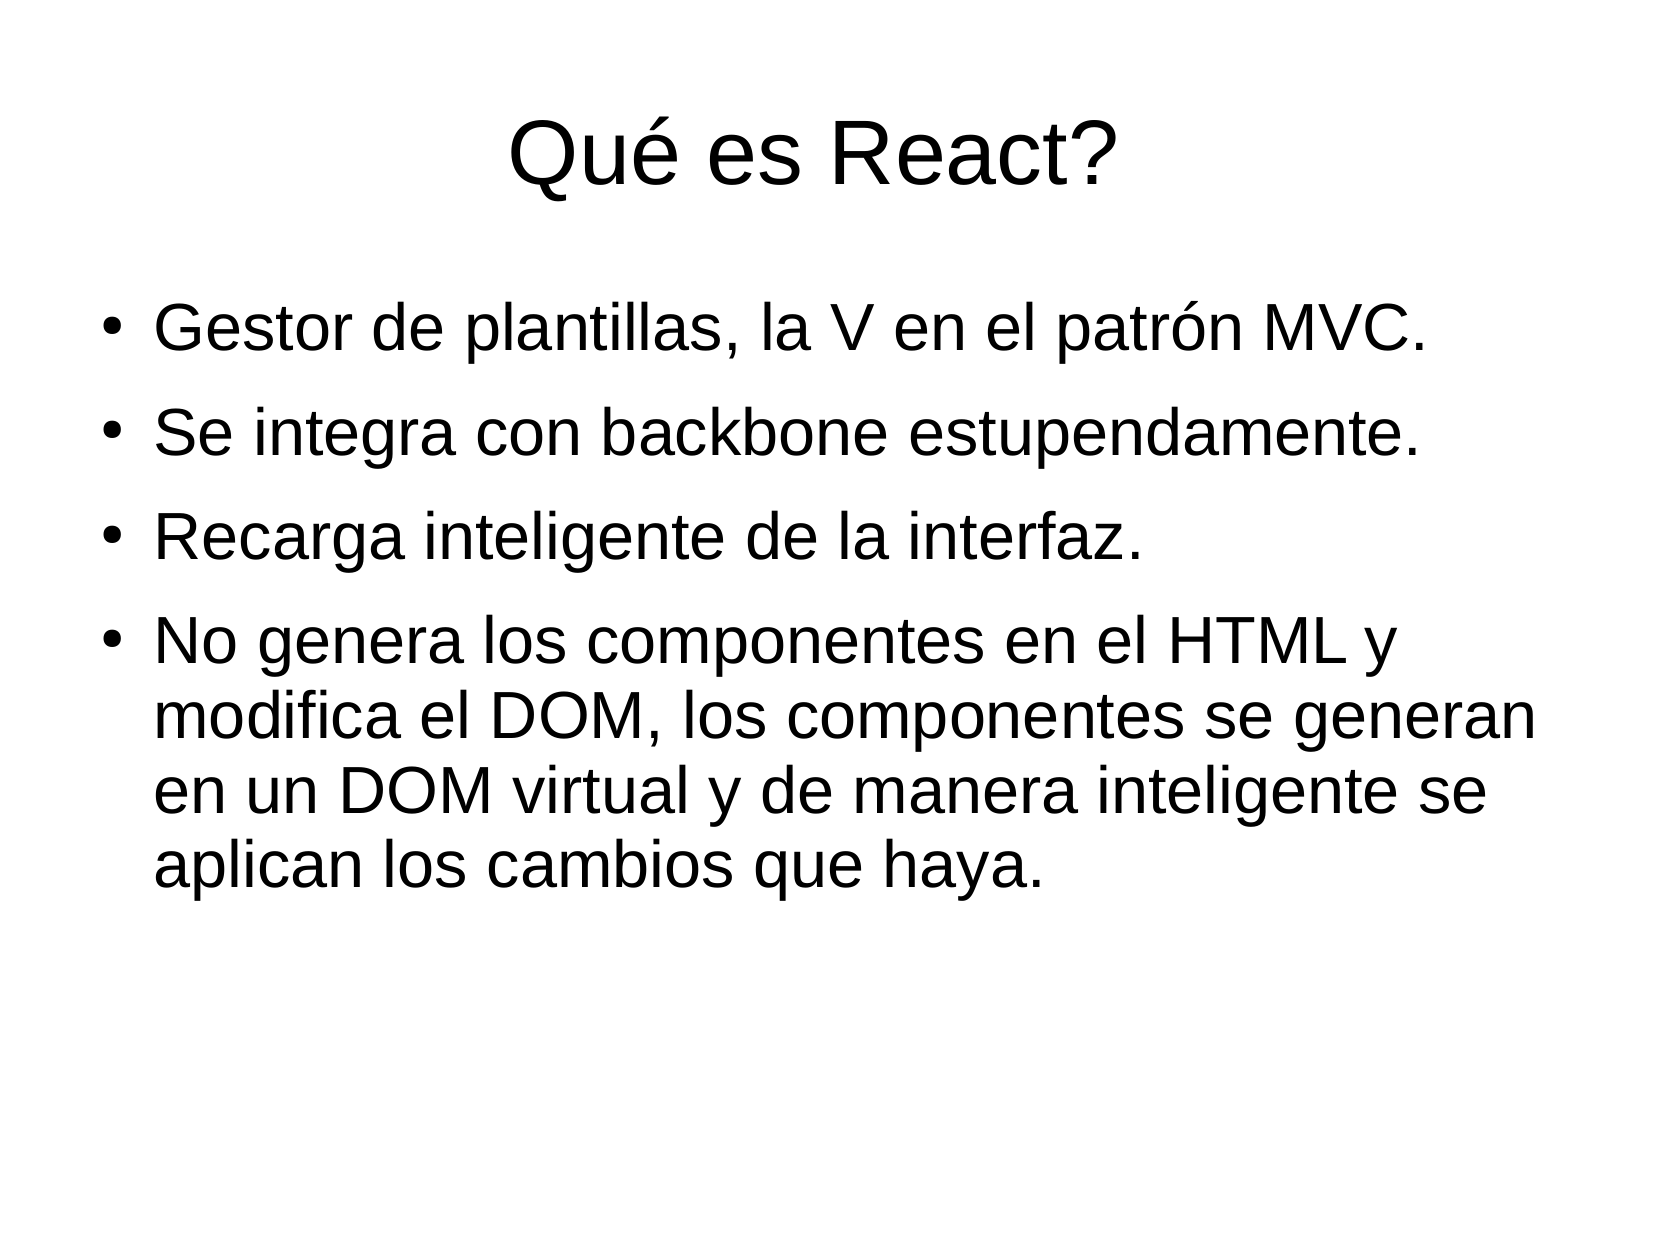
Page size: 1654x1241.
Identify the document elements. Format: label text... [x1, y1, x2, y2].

title Qué es React? [82, 49, 1571, 257]
list Gestor de plantillas, la V en el patrón MVC. Se integra con backbone estupendamente. Recarga inteligente de la interfaz. No genera los componentes en el HTML y modifica el DOM, los componentes se generan en un DOM virtual y de manera inteligente se aplican los cambios que haya. [82, 290, 1571, 1010]
